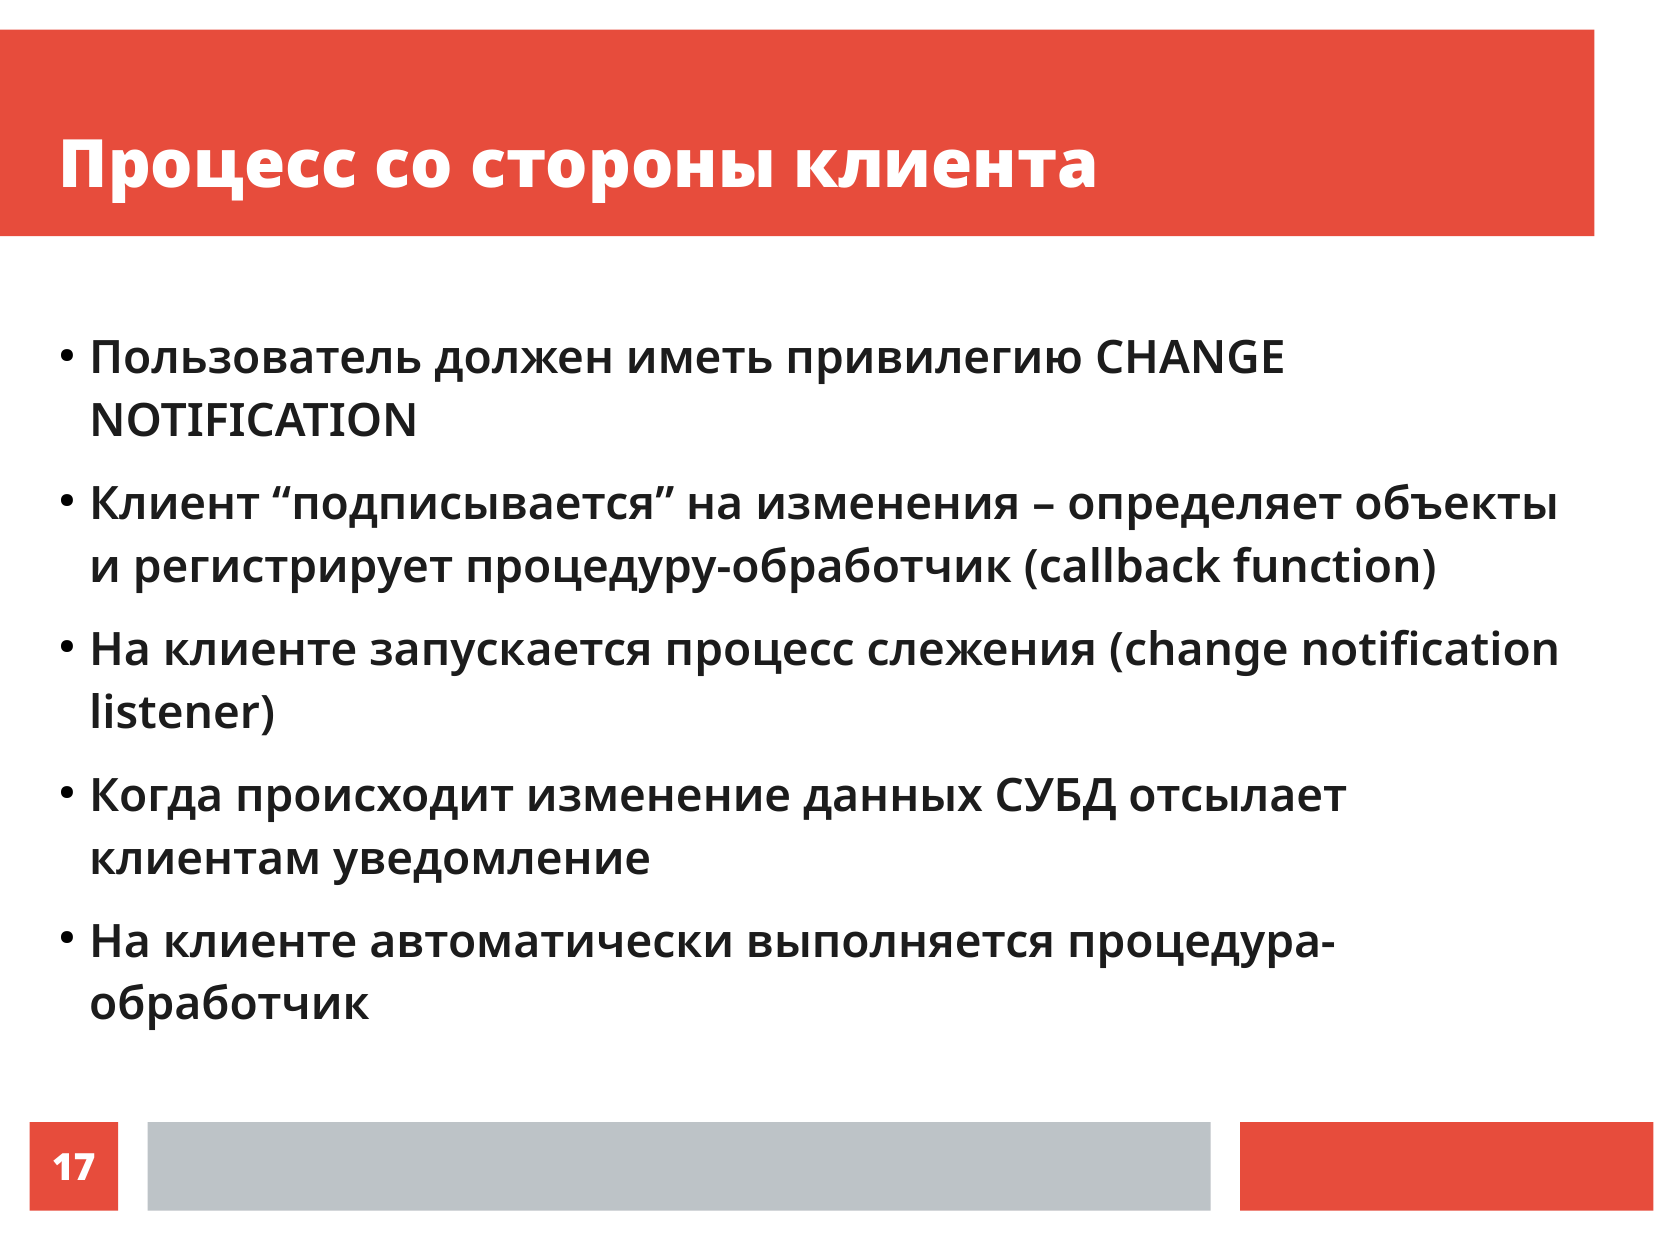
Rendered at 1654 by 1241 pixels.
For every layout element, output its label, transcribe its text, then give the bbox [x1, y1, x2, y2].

list Пользователь должен иметь привилегию CHANGE NOTIFICATION Клиент “подписывается” на изменения – определяет объекты и регистрирует процедуру-обработчик (callback function) На клиенте запускается процесс слежения (change notification listener) Когда происходит изменение данных СУБД отсылает клиентам уведомление На клиенте автоматически выполняется процедура-обработчик [59, 324, 1565, 1093]
title Процесс со стороны клиента [59, 59, 1595, 207]
